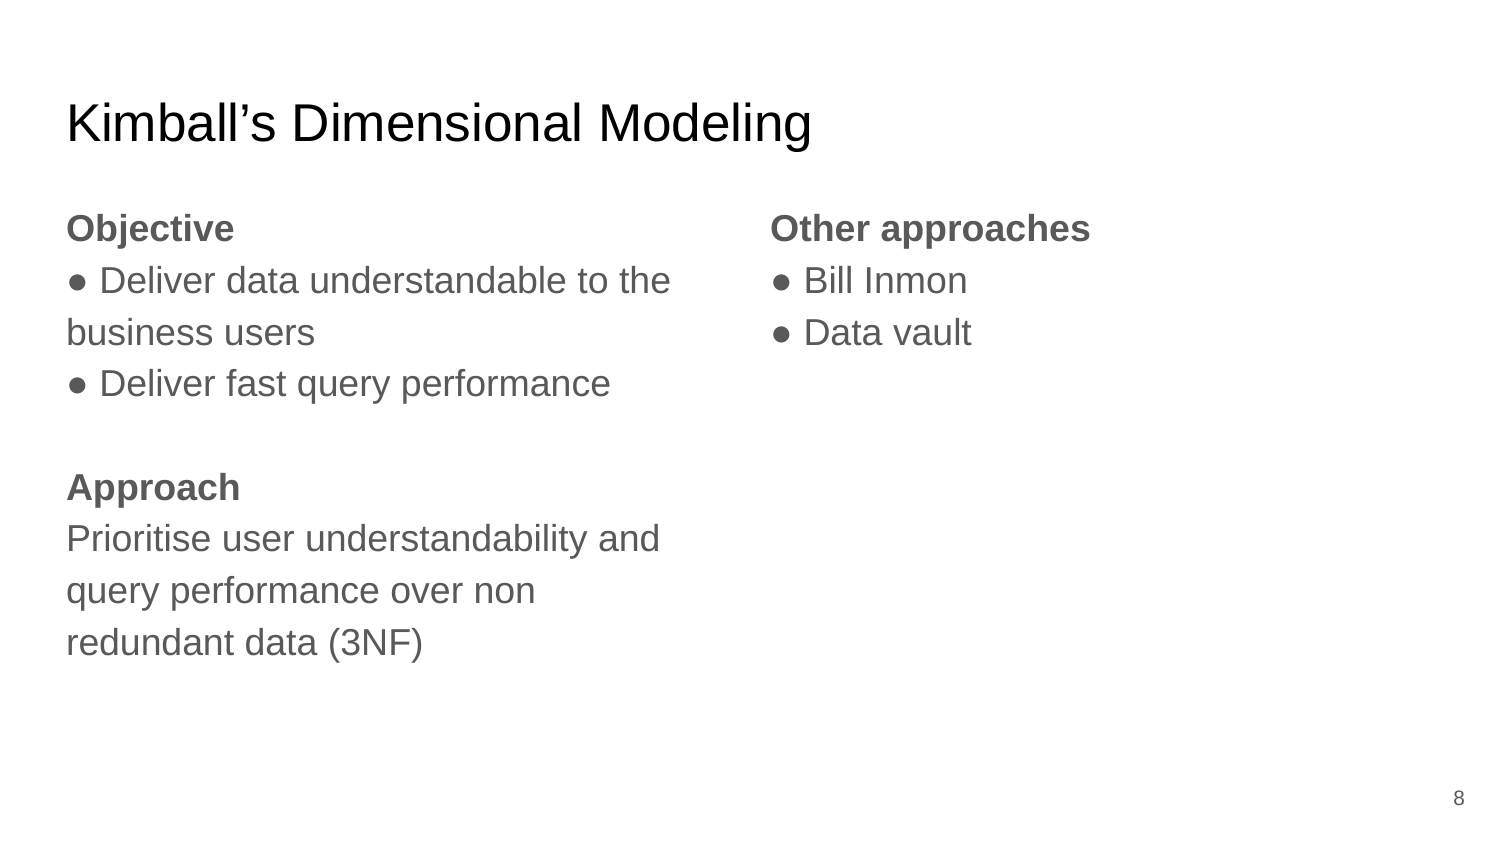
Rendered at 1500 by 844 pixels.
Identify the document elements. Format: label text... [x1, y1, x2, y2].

list Objective ● Deliver data understandable to the business users ● Deliver fast query performance Approach Prioritise user understandability and query performance over non redundant data (3NF) [51, 189, 708, 750]
list Other approaches ● Bill Inmon ● Data vault [755, 189, 1412, 750]
title Kimball’s Dimensional Modeling [51, 72, 1449, 167]
slide_number 1 [1389, 764, 1480, 830]
